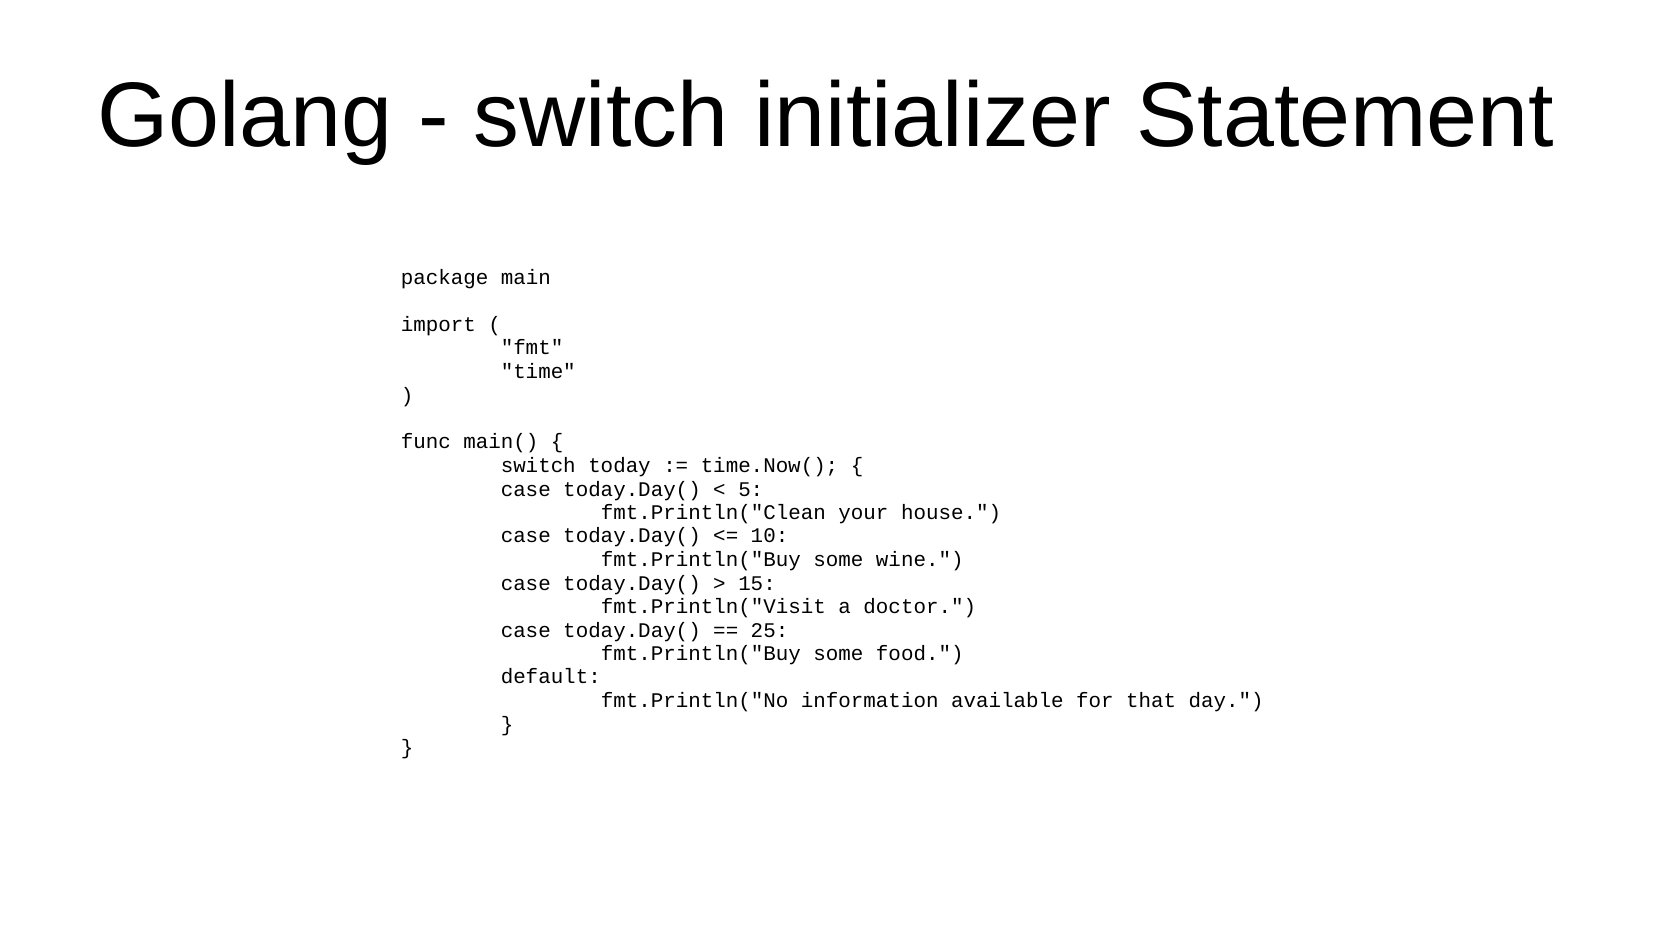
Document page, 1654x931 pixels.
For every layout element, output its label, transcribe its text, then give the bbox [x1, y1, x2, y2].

text_box package main import ( "fmt" "time" ) func main() { switch today := time.Now(); { case today.Day() < 5: fmt.Println("Clean your house.") case today.Day() <= 10: fmt.Println("Buy some wine.") case today.Day() > 15: fmt.Println("Visit a doctor.") case today.Day() == 25: fmt.Println("Buy some food.") default: fmt.Println("No information available for that day.") } } [386, 259, 1279, 769]
title Golang - switch initializer Statement [82, 37, 1571, 193]
